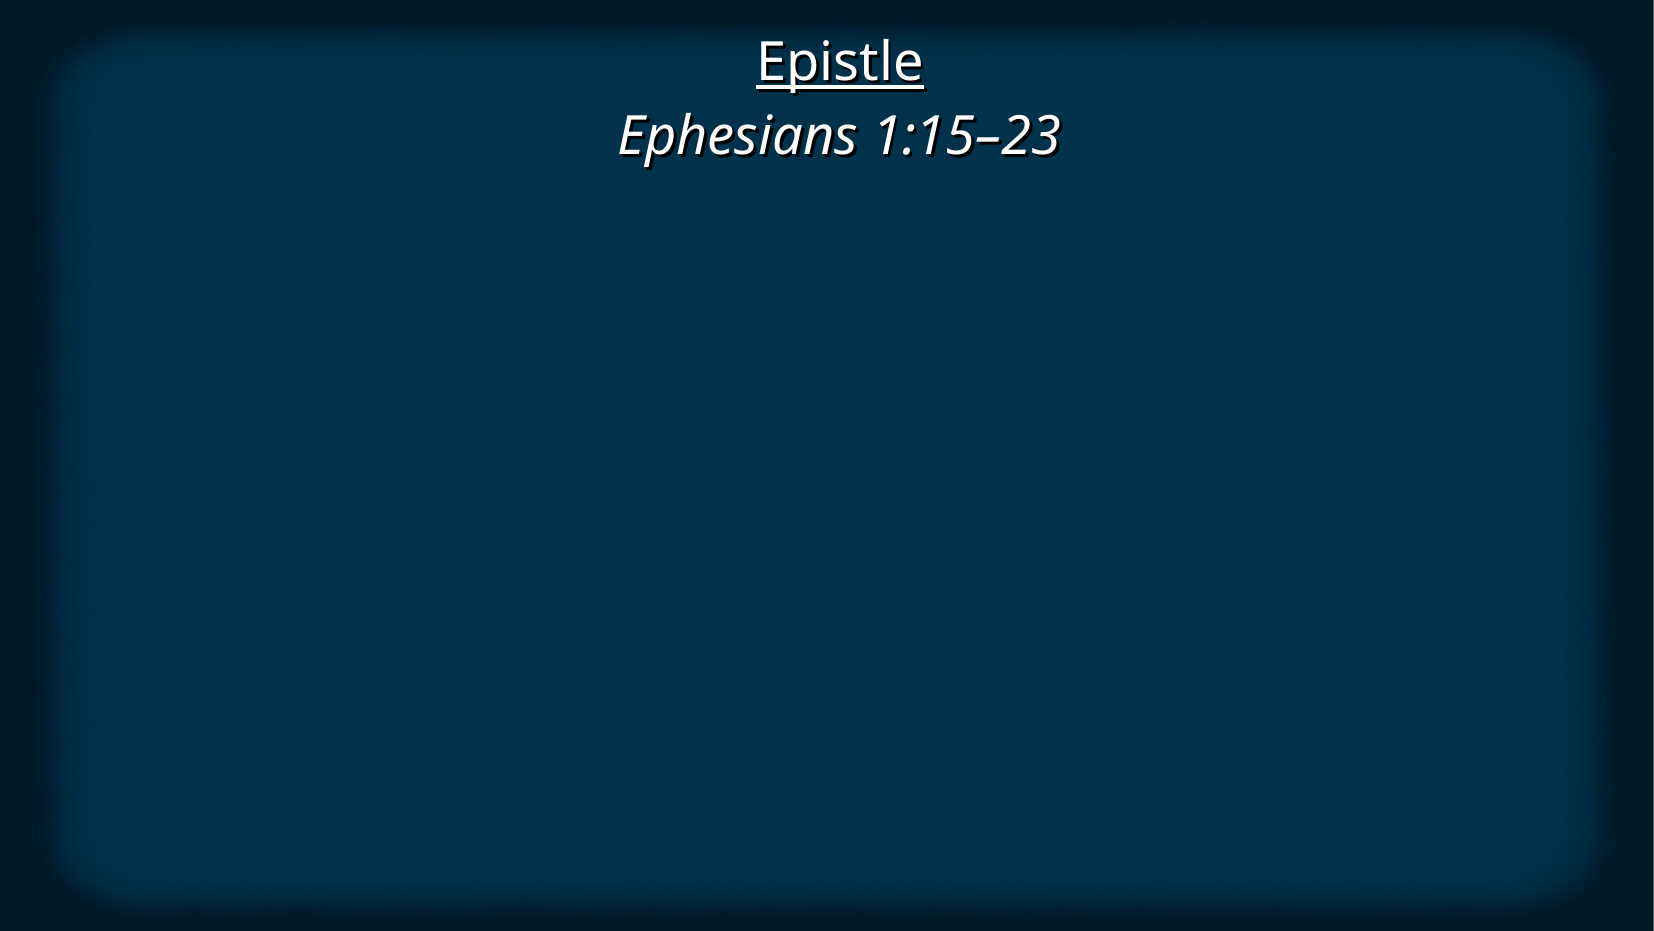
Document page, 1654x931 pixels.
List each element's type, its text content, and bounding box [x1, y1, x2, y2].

text_box Epistle Ephesians 1:15–23 [105, 15, 1576, 174]
picture [0, 0, 1654, 931]
